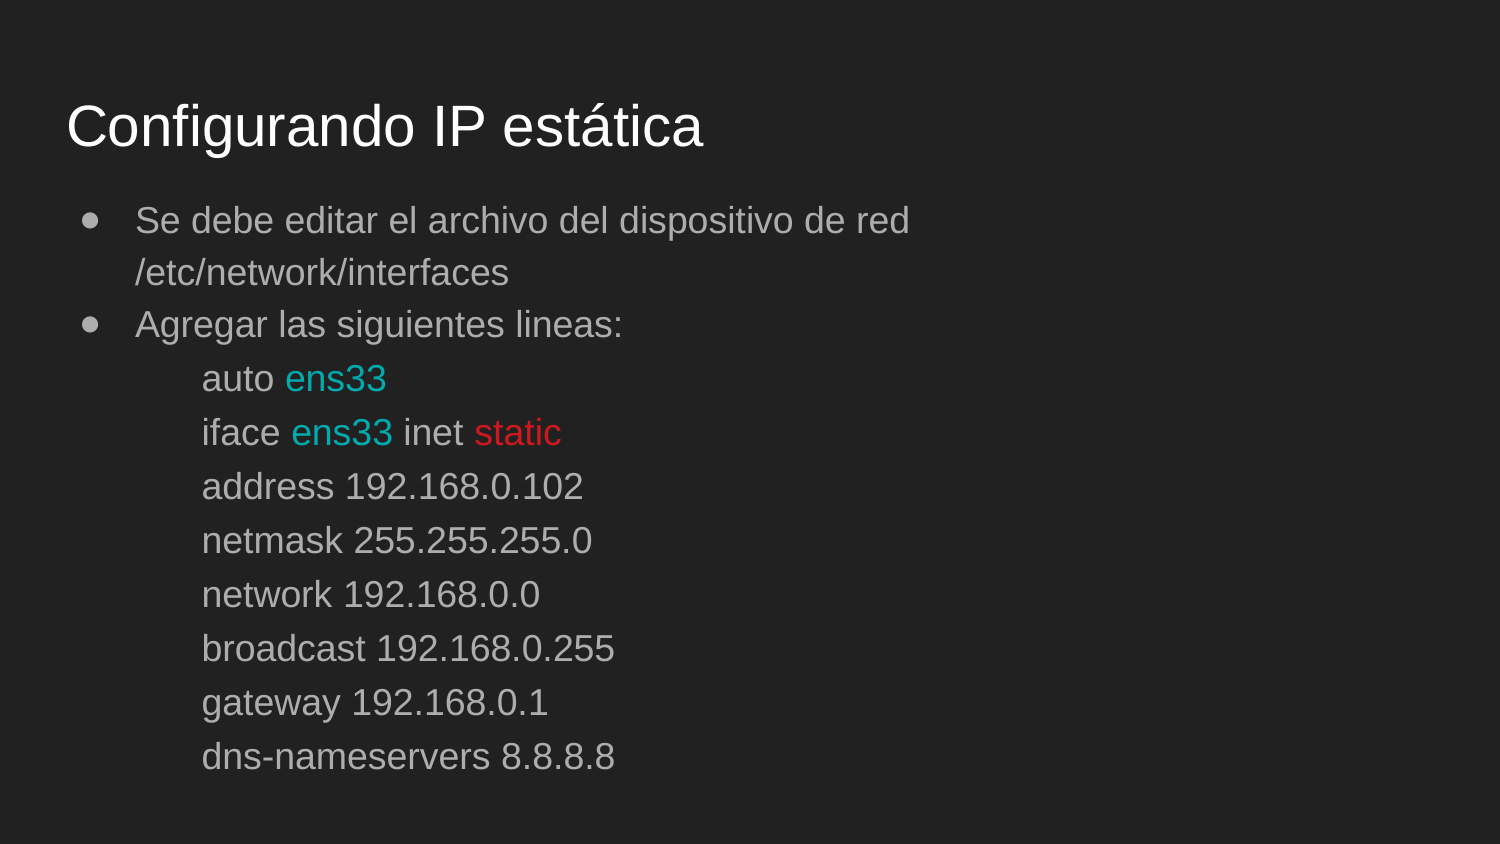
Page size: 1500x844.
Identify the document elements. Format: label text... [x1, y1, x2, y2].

title Configurando IP estática [51, 72, 1449, 167]
list Se debe editar el archivo del dispositivo de red /etc/network/interfaces Agregar las siguientes lineas: auto ens33 iface ens33 inet static address 192.168.0.102 netmask 255.255.255.0 network 192.168.0.0 broadcast 192.168.0.255 gateway 192.168.0.1 dns-nameservers 8.8.8.8 [45, 129, 1254, 691]
